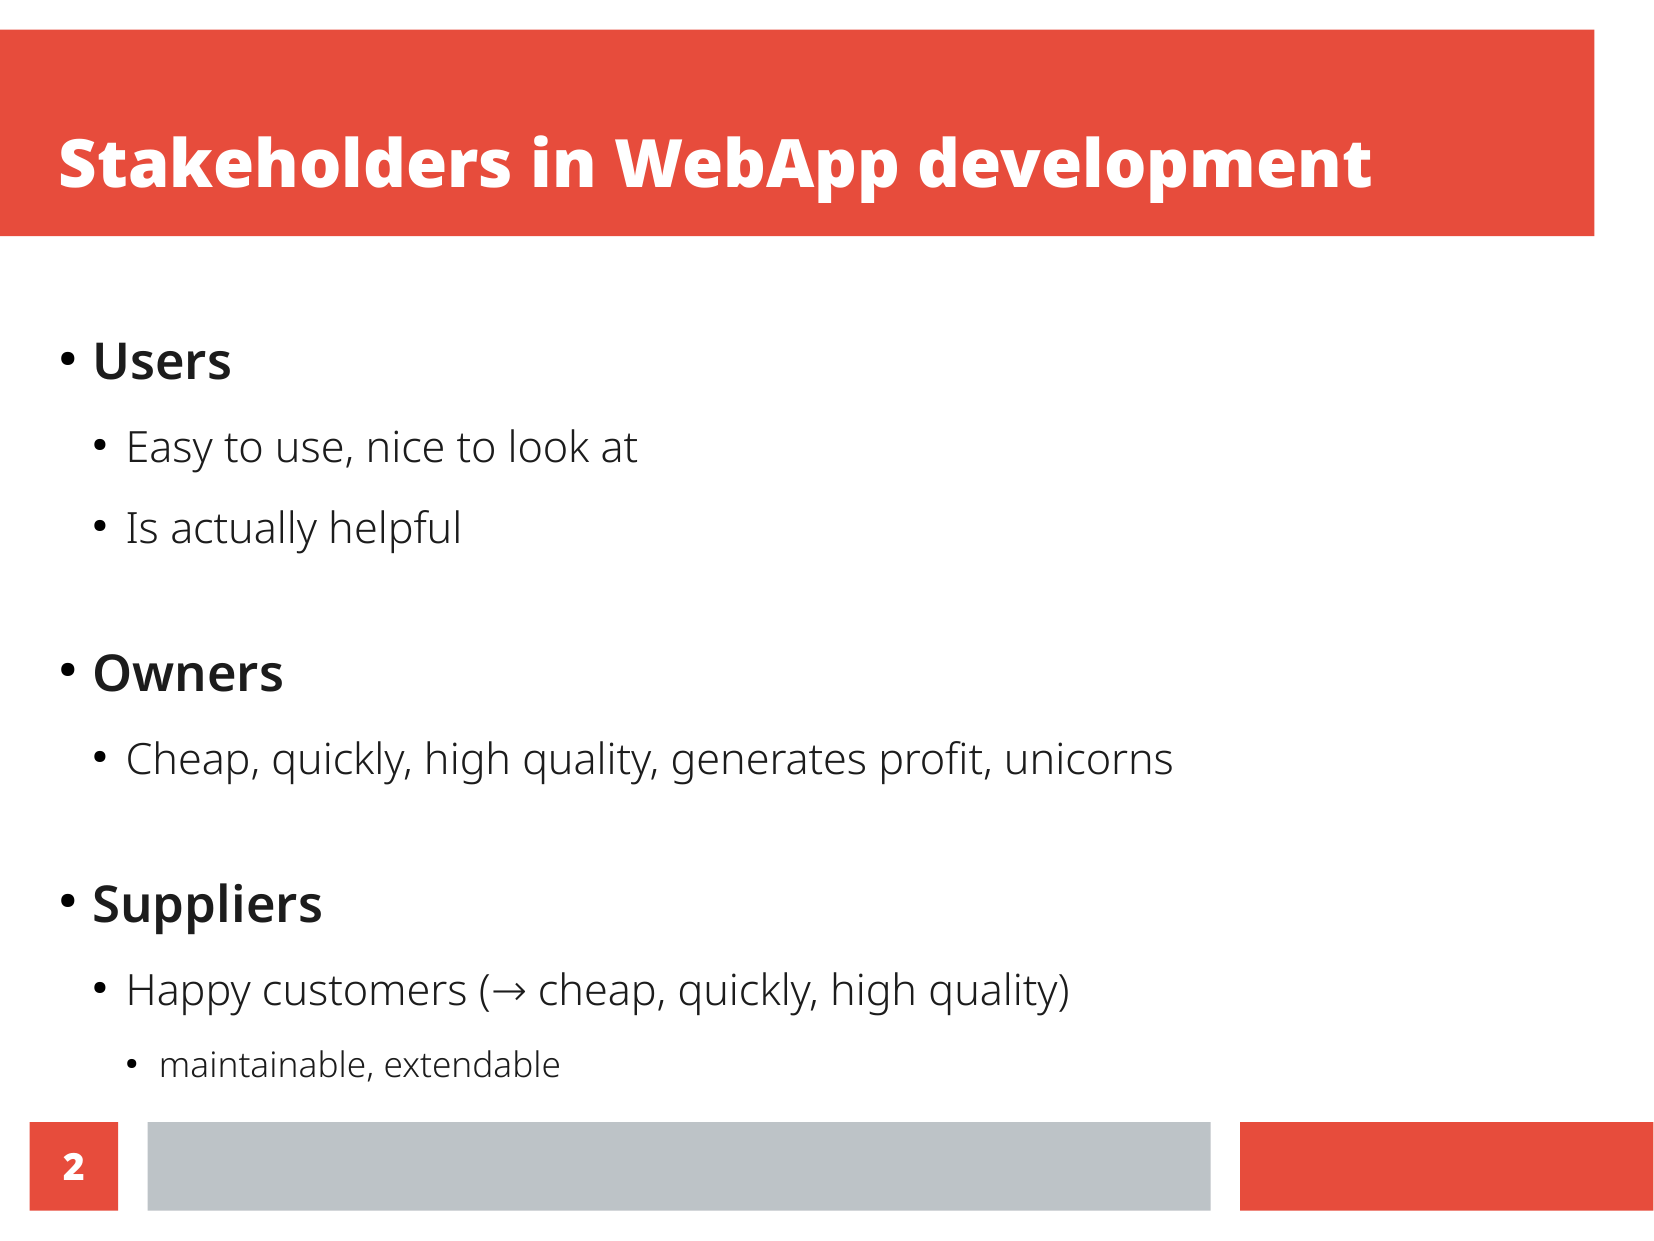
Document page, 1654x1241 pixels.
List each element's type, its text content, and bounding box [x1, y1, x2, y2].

list Users Easy to use, nice to look at Is actually helpful Owners Cheap, quickly, high quality, generates profit, unicorns Suppliers Happy customers (→ cheap, quickly, high quality) maintainable, extendable [59, 324, 1565, 1093]
title Stakeholders in WebApp development [59, 59, 1595, 207]
